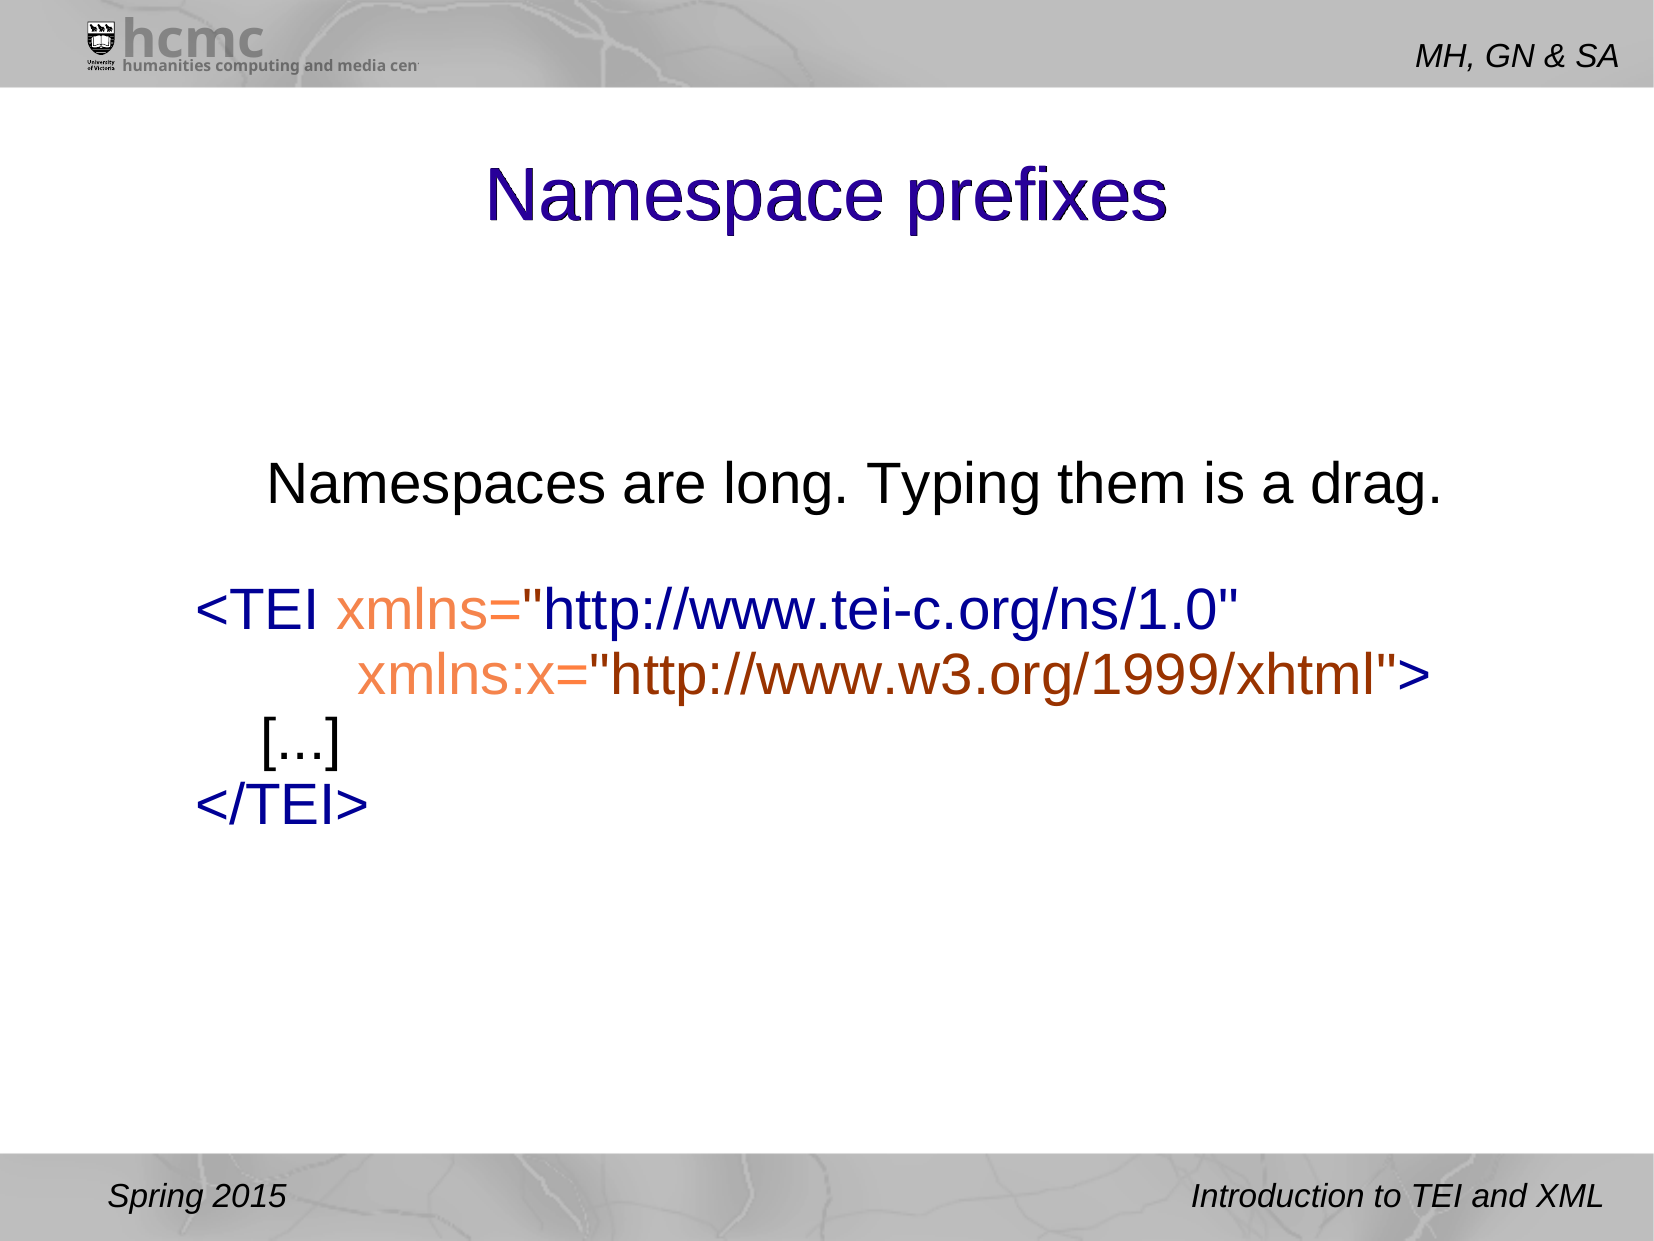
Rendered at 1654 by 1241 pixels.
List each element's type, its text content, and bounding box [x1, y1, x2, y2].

title Namespace prefixes [118, 90, 1536, 298]
picture [0, 0, 1654, 1241]
list Namespaces are long. Typing them is a drag. <TEI xmlns="http://www.tei-c.org/ns/1.0" xmlns:x="http://www.w3.org/1999/xhtml"> [...] </TEI> [147, 325, 1506, 1045]
